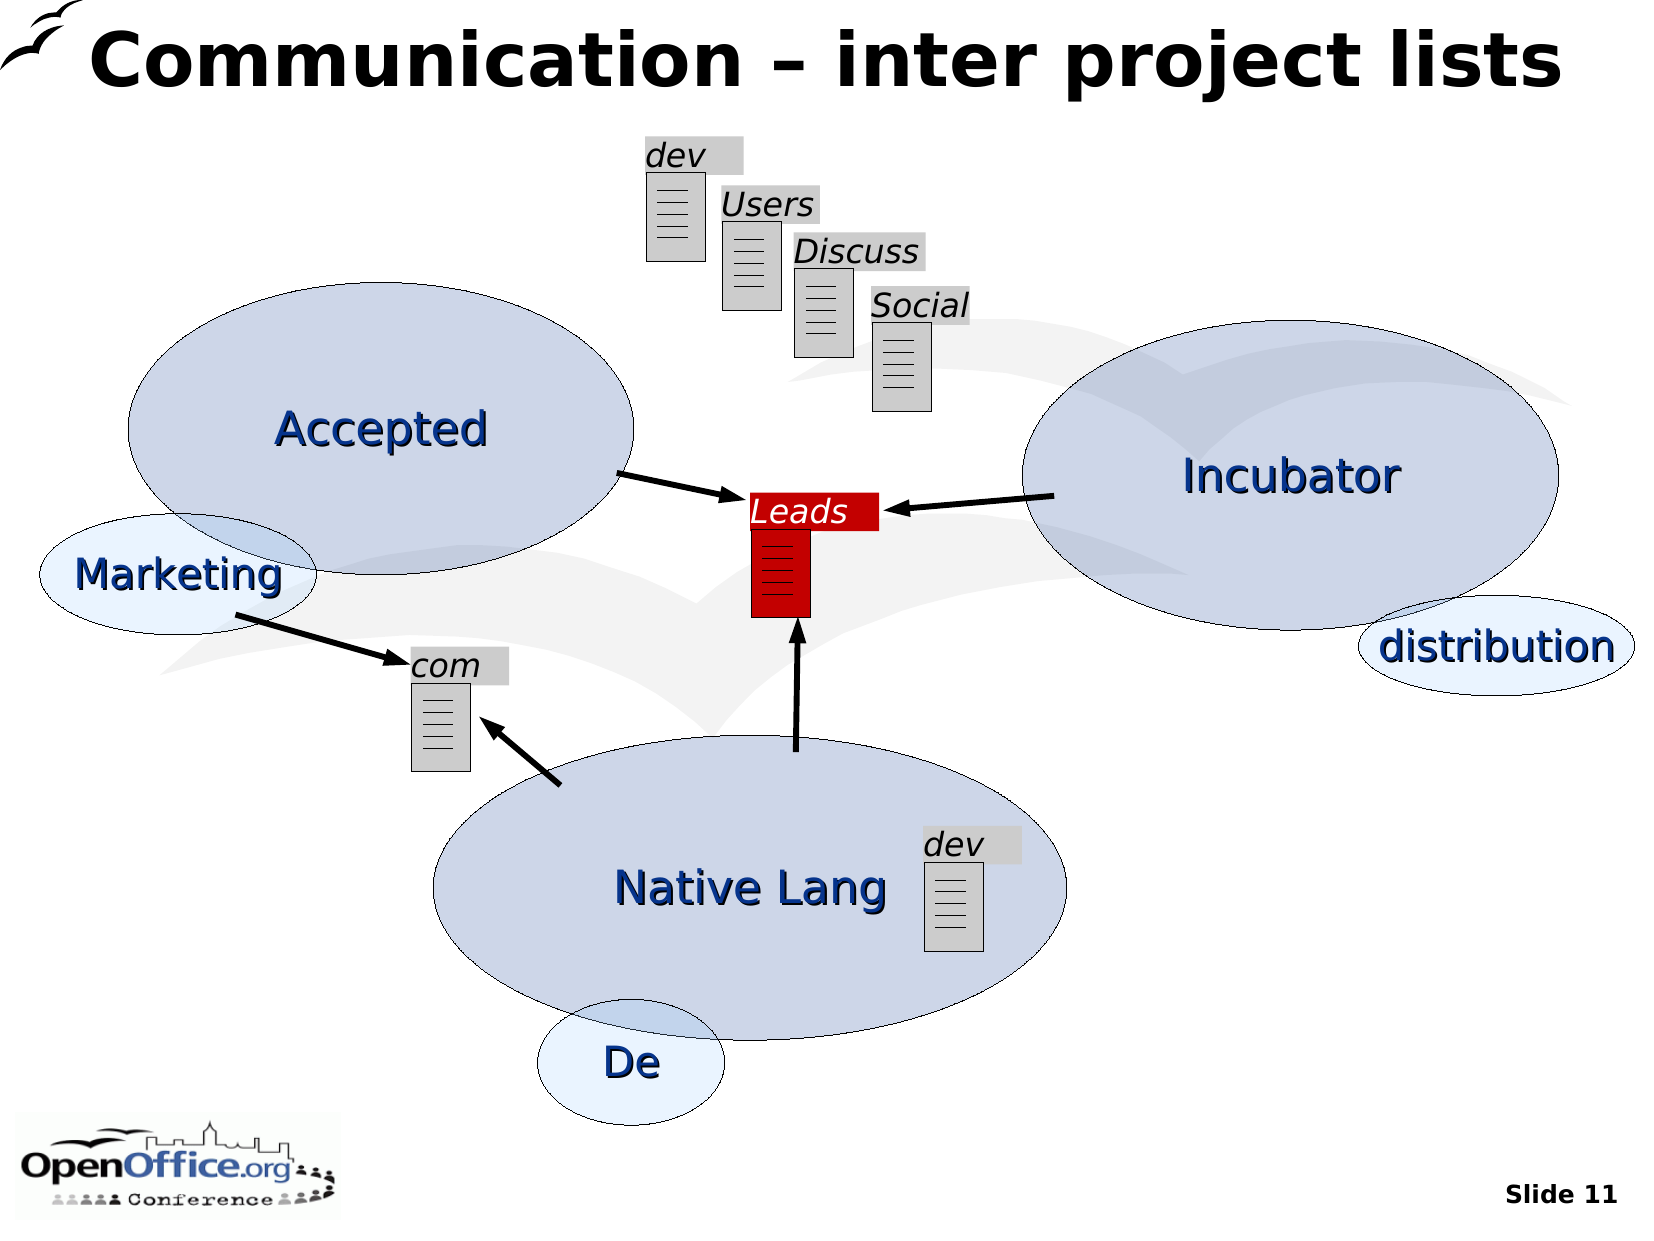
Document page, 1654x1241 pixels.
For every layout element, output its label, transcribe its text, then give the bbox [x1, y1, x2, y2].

title Communication – inter project lists [0, 0, 1654, 121]
text_box dev [923, 825, 1022, 865]
text_box Leads [750, 492, 880, 532]
text_box distribution [1358, 595, 1635, 696]
text_box com [410, 646, 510, 686]
text_box De [537, 999, 725, 1126]
text_box Marketing [39, 513, 317, 635]
text_box Users [721, 185, 820, 224]
text_box [751, 529, 811, 618]
text_box [924, 862, 984, 952]
text_box Incubator [1022, 320, 1559, 631]
text_box Accepted [128, 282, 634, 575]
text_box [872, 322, 932, 412]
picture [15, 1112, 341, 1220]
text_box [411, 683, 471, 772]
text_box Discuss [793, 232, 926, 272]
text_box dev [645, 136, 744, 175]
text_box Native Lang [433, 735, 1067, 1041]
text_box [794, 268, 854, 358]
text_box [722, 221, 782, 311]
text_box [646, 172, 706, 262]
text_box Social [871, 286, 970, 325]
